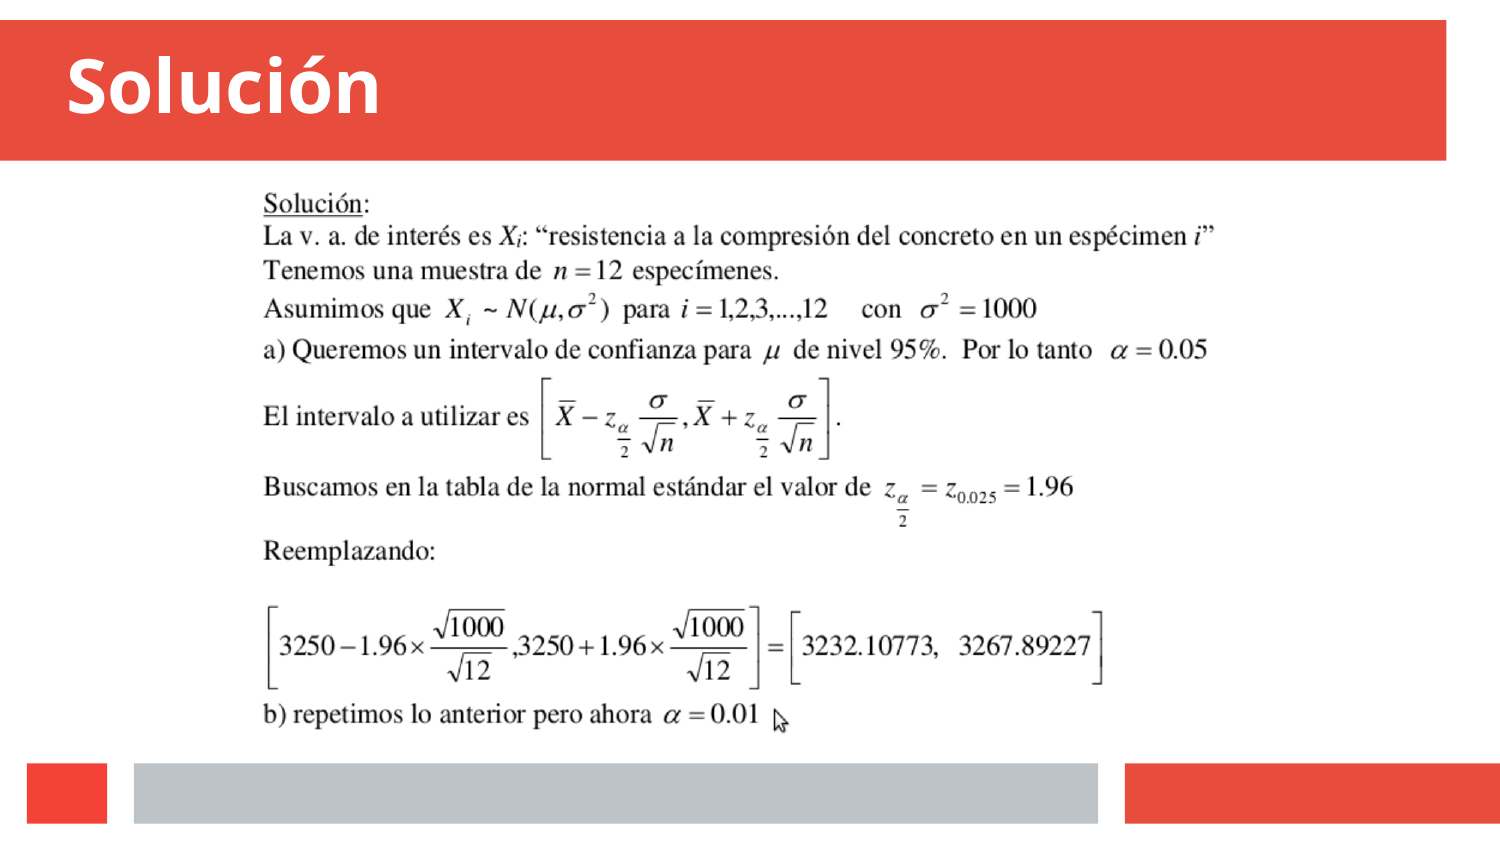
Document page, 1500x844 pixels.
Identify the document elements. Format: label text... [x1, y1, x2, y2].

picture [234, 174, 1266, 747]
title Solución [53, 40, 1447, 141]
